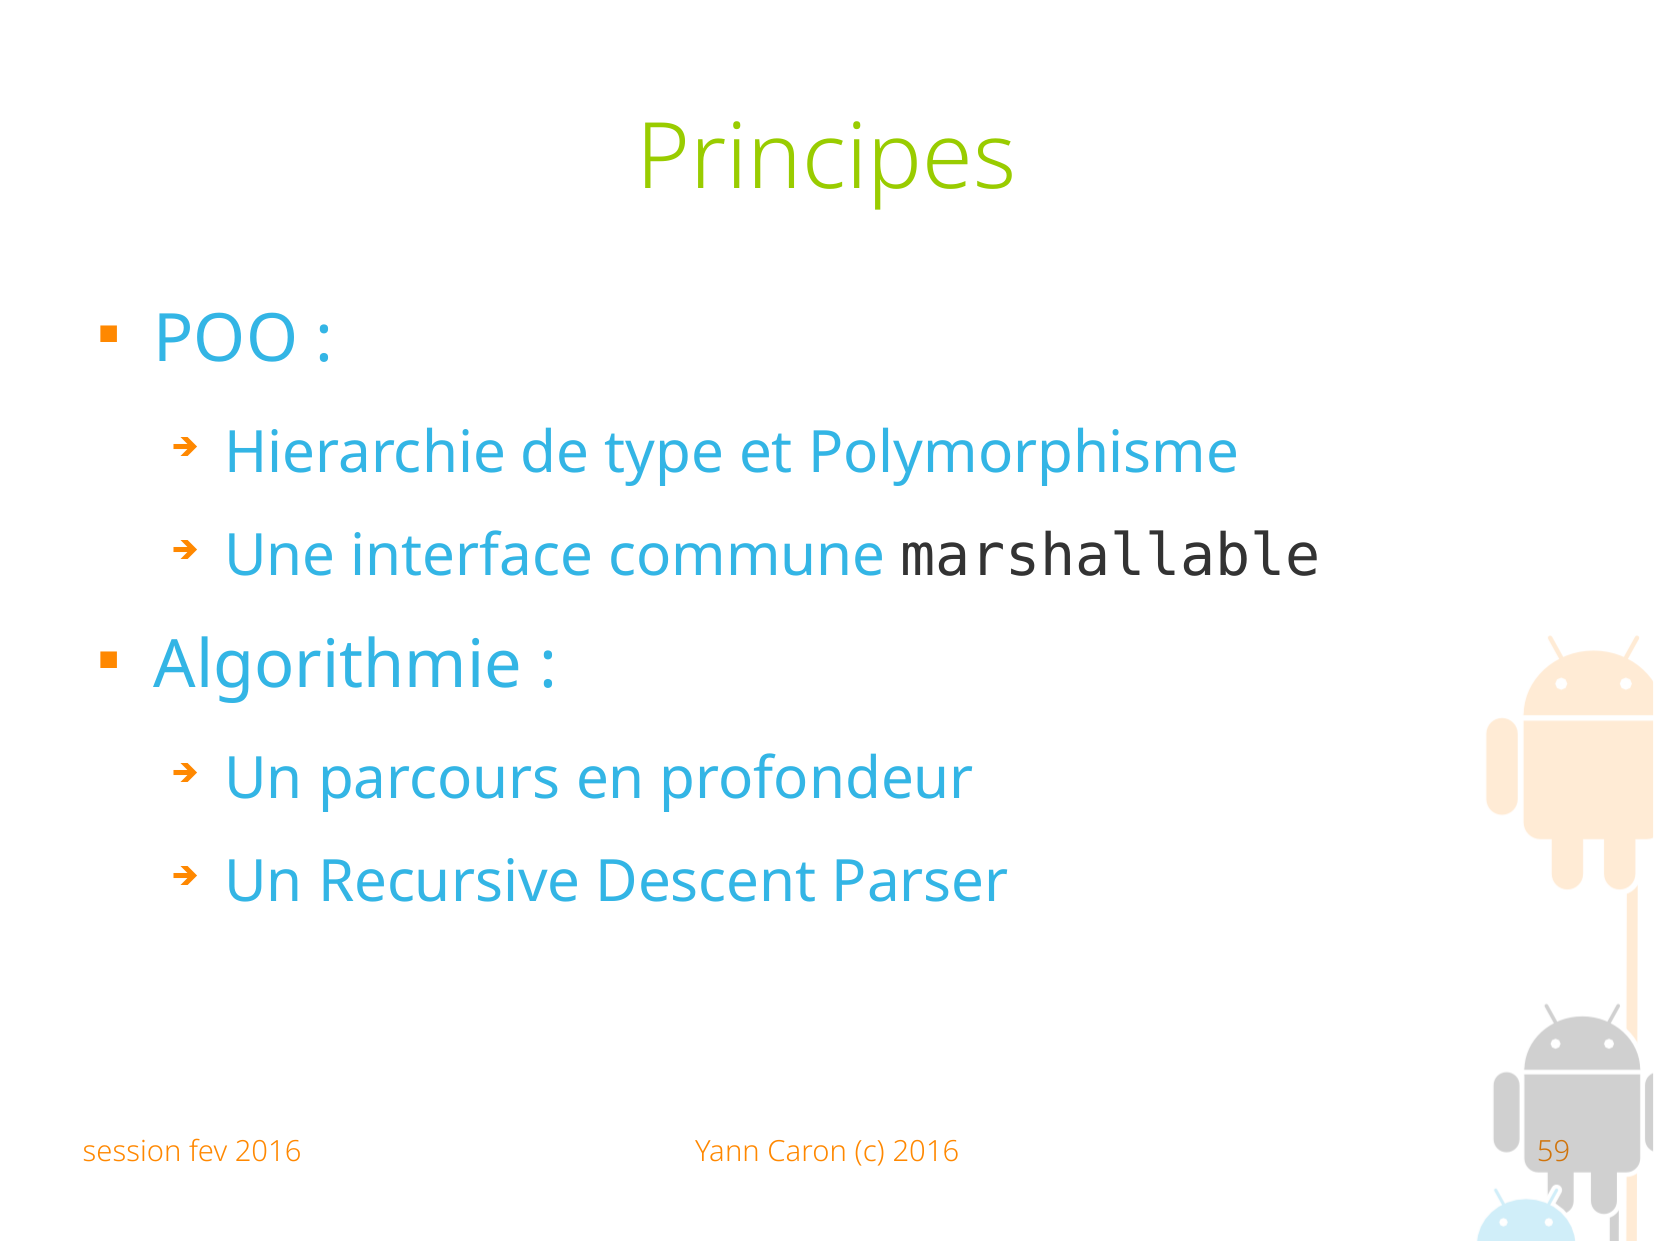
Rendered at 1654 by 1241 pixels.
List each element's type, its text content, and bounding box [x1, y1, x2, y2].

title Principes [82, 49, 1571, 257]
picture [240, 423, 1654, 1241]
list POO : Hierarchie de type et Polymorphisme Une interface commune marshallable Algorithmie : Un parcours en profondeur Un Recursive Descent Parser [82, 290, 1571, 1010]
